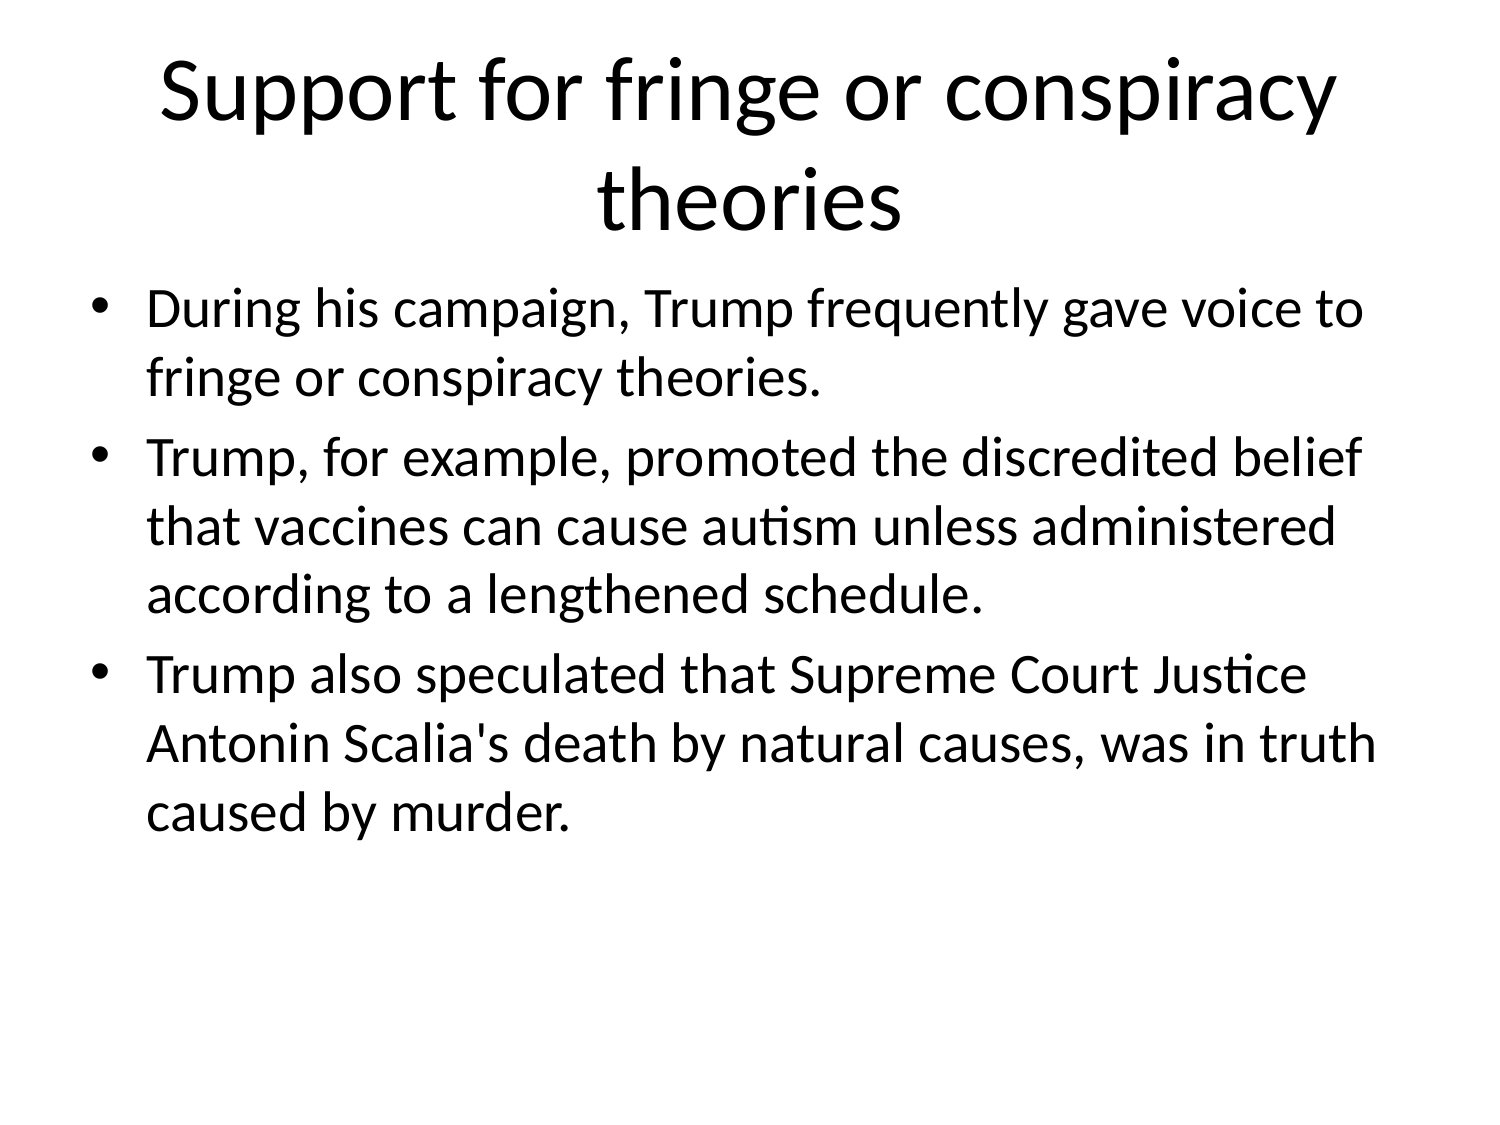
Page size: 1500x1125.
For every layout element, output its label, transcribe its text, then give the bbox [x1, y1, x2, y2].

title Support for fringe or conspiracy theories [75, 45, 1425, 233]
list During his campaign, Trump frequently gave voice to fringe or conspiracy theories. Trump, for example, promoted the discredited belief that vaccines can cause autism unless administered according to a lengthened schedule. Trump also speculated that Supreme Court Justice Antonin Scalia's death by natural causes, was in truth caused by murder. [75, 262, 1425, 1005]
